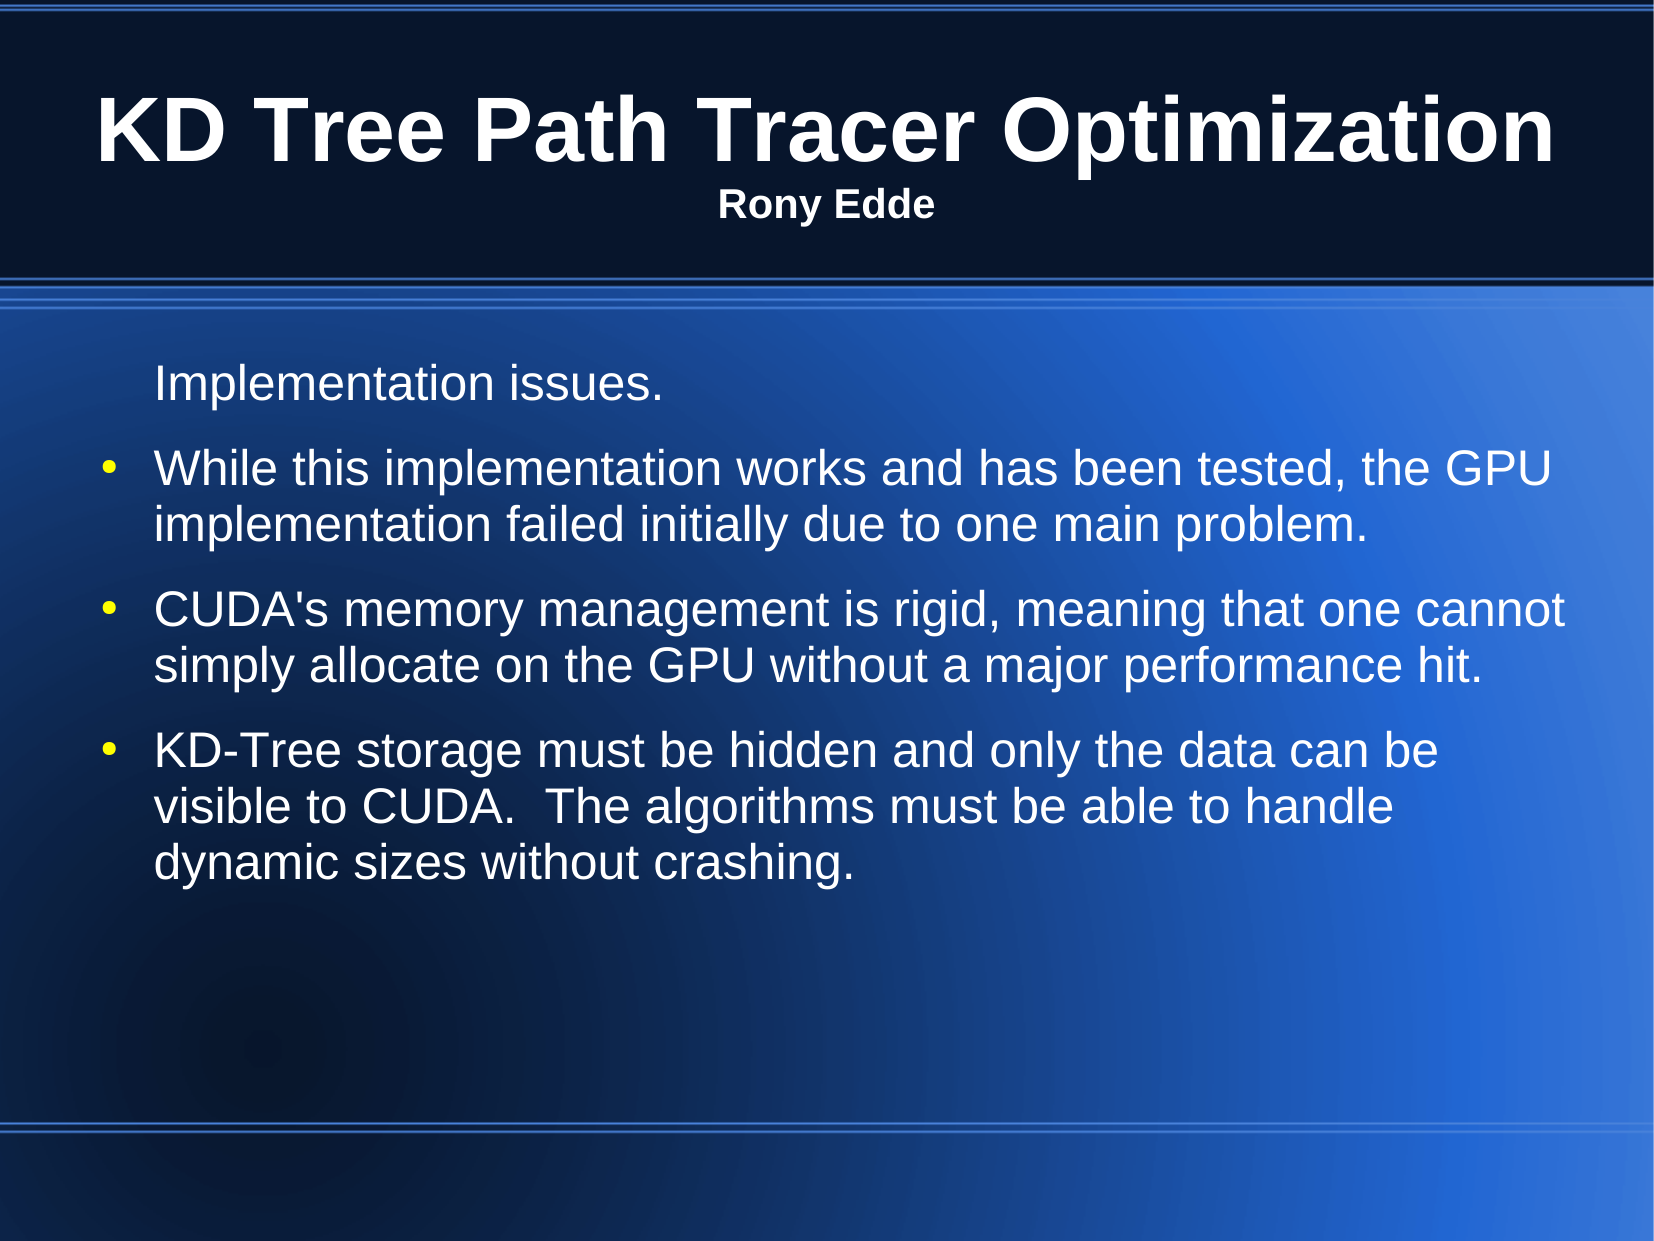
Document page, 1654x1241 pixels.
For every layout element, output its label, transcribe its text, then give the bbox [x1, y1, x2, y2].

picture [0, 0, 1654, 1241]
title KD Tree Path Tracer Optimization Rony Edde [82, 56, 1571, 250]
list Implementation issues. While this implementation works and has been tested, the GPU implementation failed initially due to one main problem. CUDA's memory management is rigid, meaning that one cannot simply allocate on the GPU without a major performance hit. KD-Tree storage must be hidden and only the data can be visible to CUDA. The algorithms must be able to handle dynamic sizes without crashing. [82, 355, 1571, 1058]
